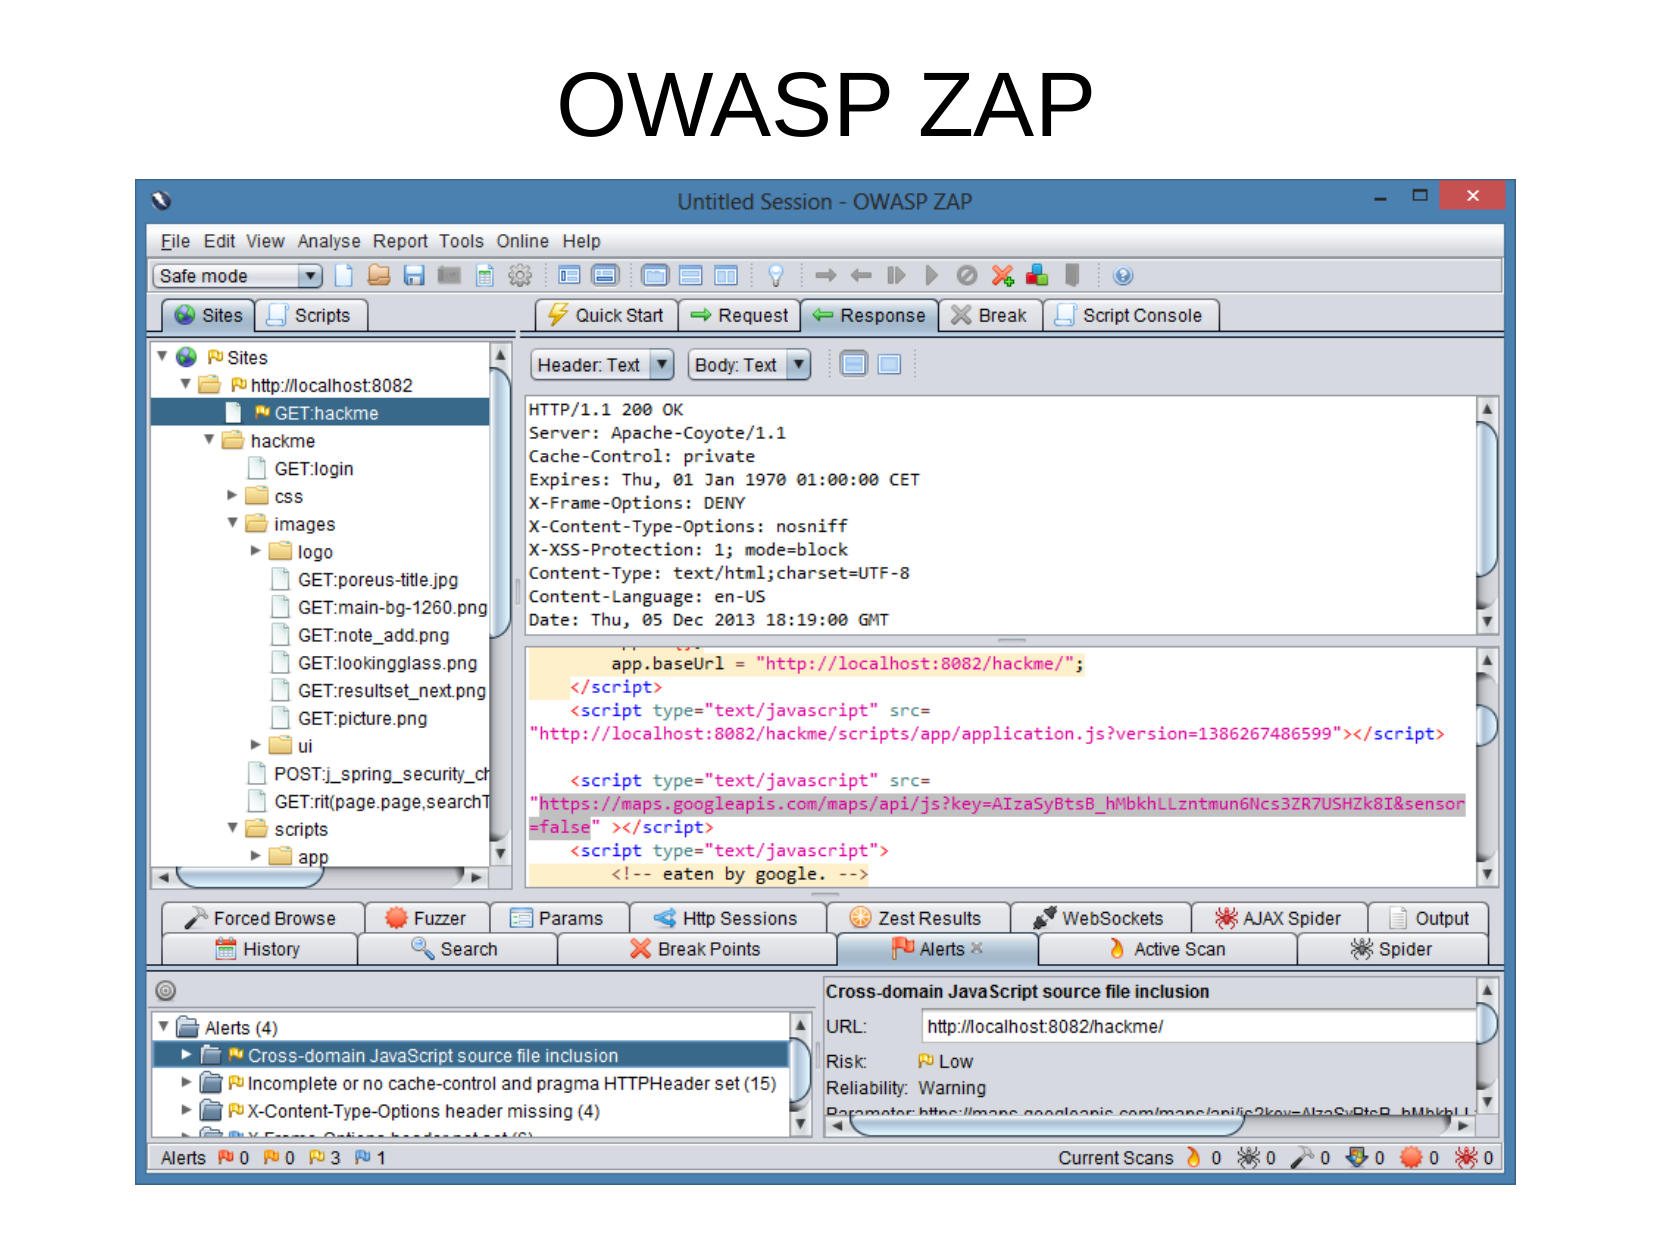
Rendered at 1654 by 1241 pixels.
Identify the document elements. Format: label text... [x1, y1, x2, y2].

title OWASP ZAP [82, 15, 1571, 196]
picture [135, 179, 1516, 1186]
